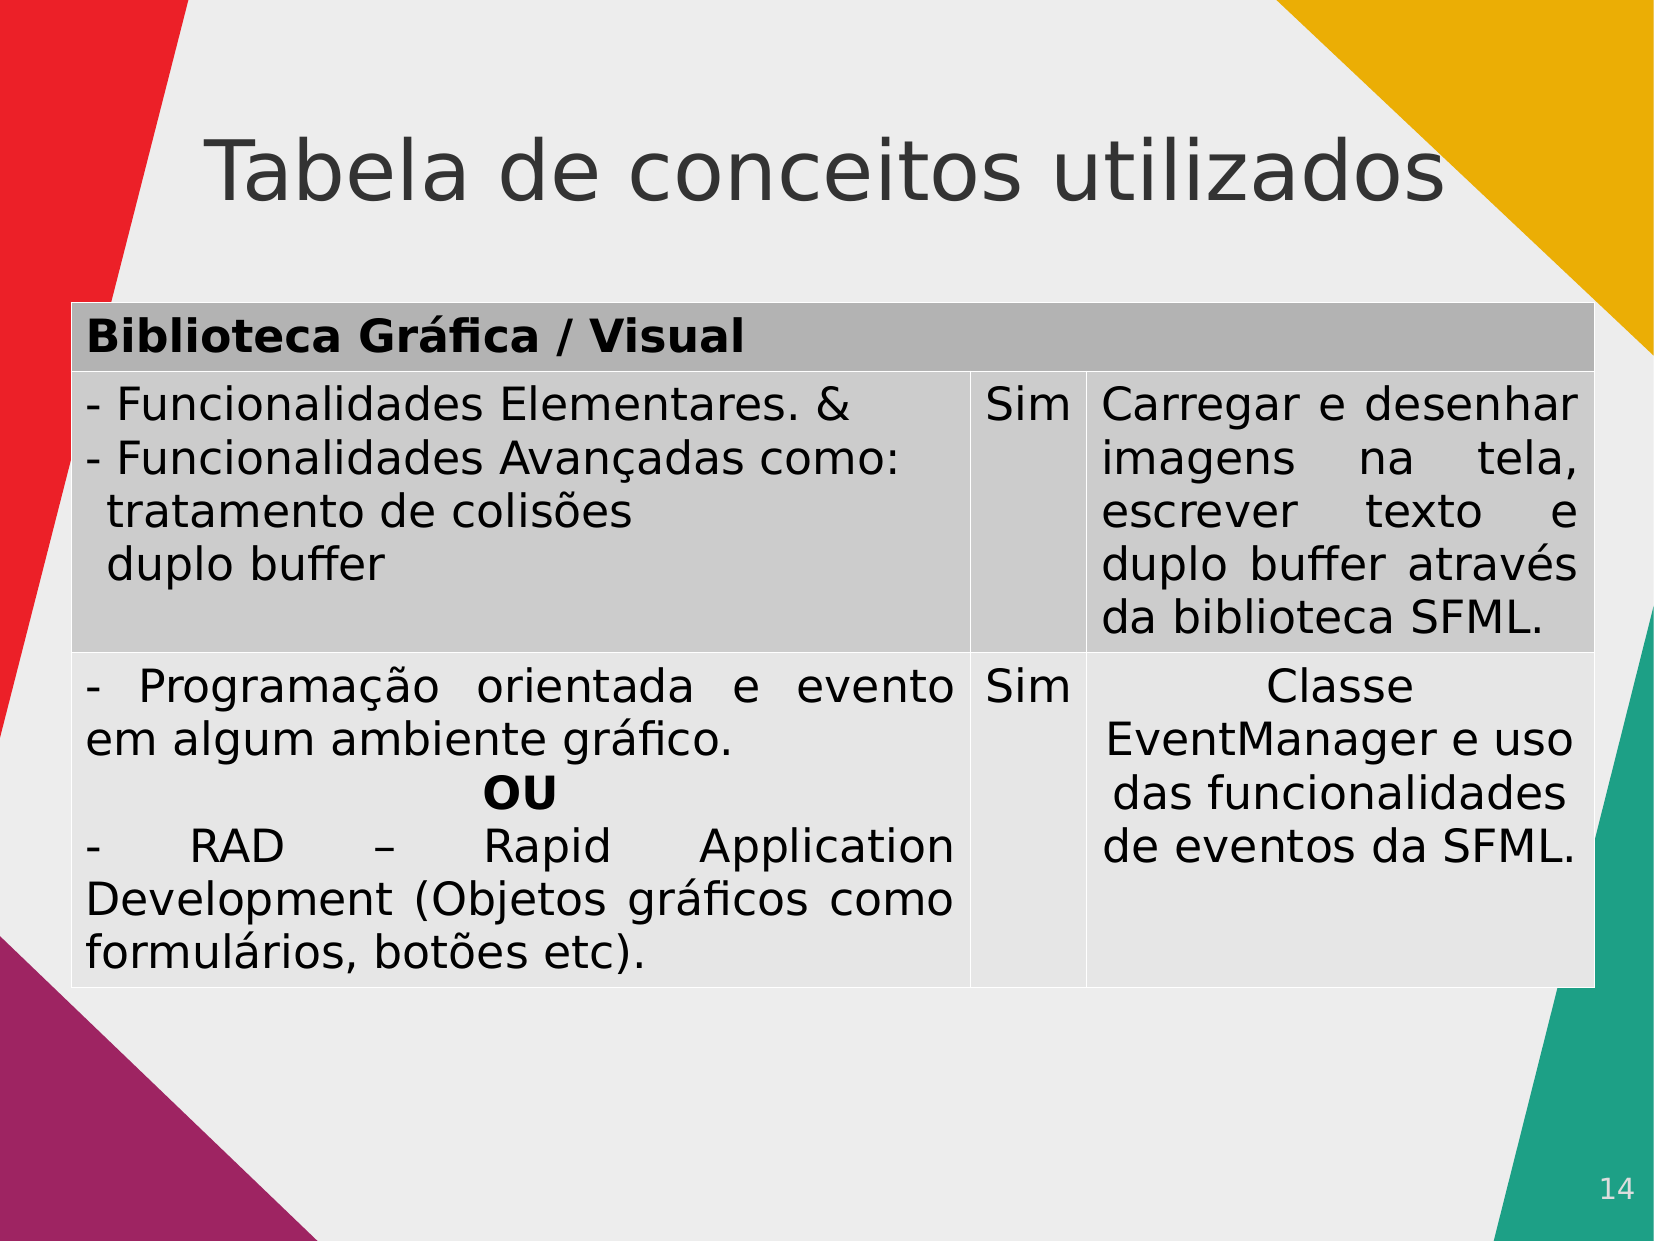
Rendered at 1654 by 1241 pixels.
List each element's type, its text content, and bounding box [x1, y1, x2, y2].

table_cell - Funcionalidades Elementares. & - Funcionalidades Avançadas como: tratamento de colisões duplo buffer [72, 372, 970, 652]
table_cell Classe EventManager e uso das funcionalidades de eventos da SFML. [1087, 653, 1594, 987]
table_cell Sim [971, 653, 1086, 987]
table_cell Carregar e desenhar imagens na tela, escrever texto e duplo buffer através da biblioteca SFML. [1087, 372, 1594, 652]
table_cell Sim [971, 372, 1086, 652]
title Tabela de conceitos utilizados [114, 73, 1539, 271]
table_header Biblioteca Gráfica / Visual [72, 303, 1594, 371]
table_cell - Programação orientada e evento em algum ambiente gráfico. OU - RAD – Rapid Application Development (Objetos gráficos como formulários, botões etc). [72, 653, 970, 987]
